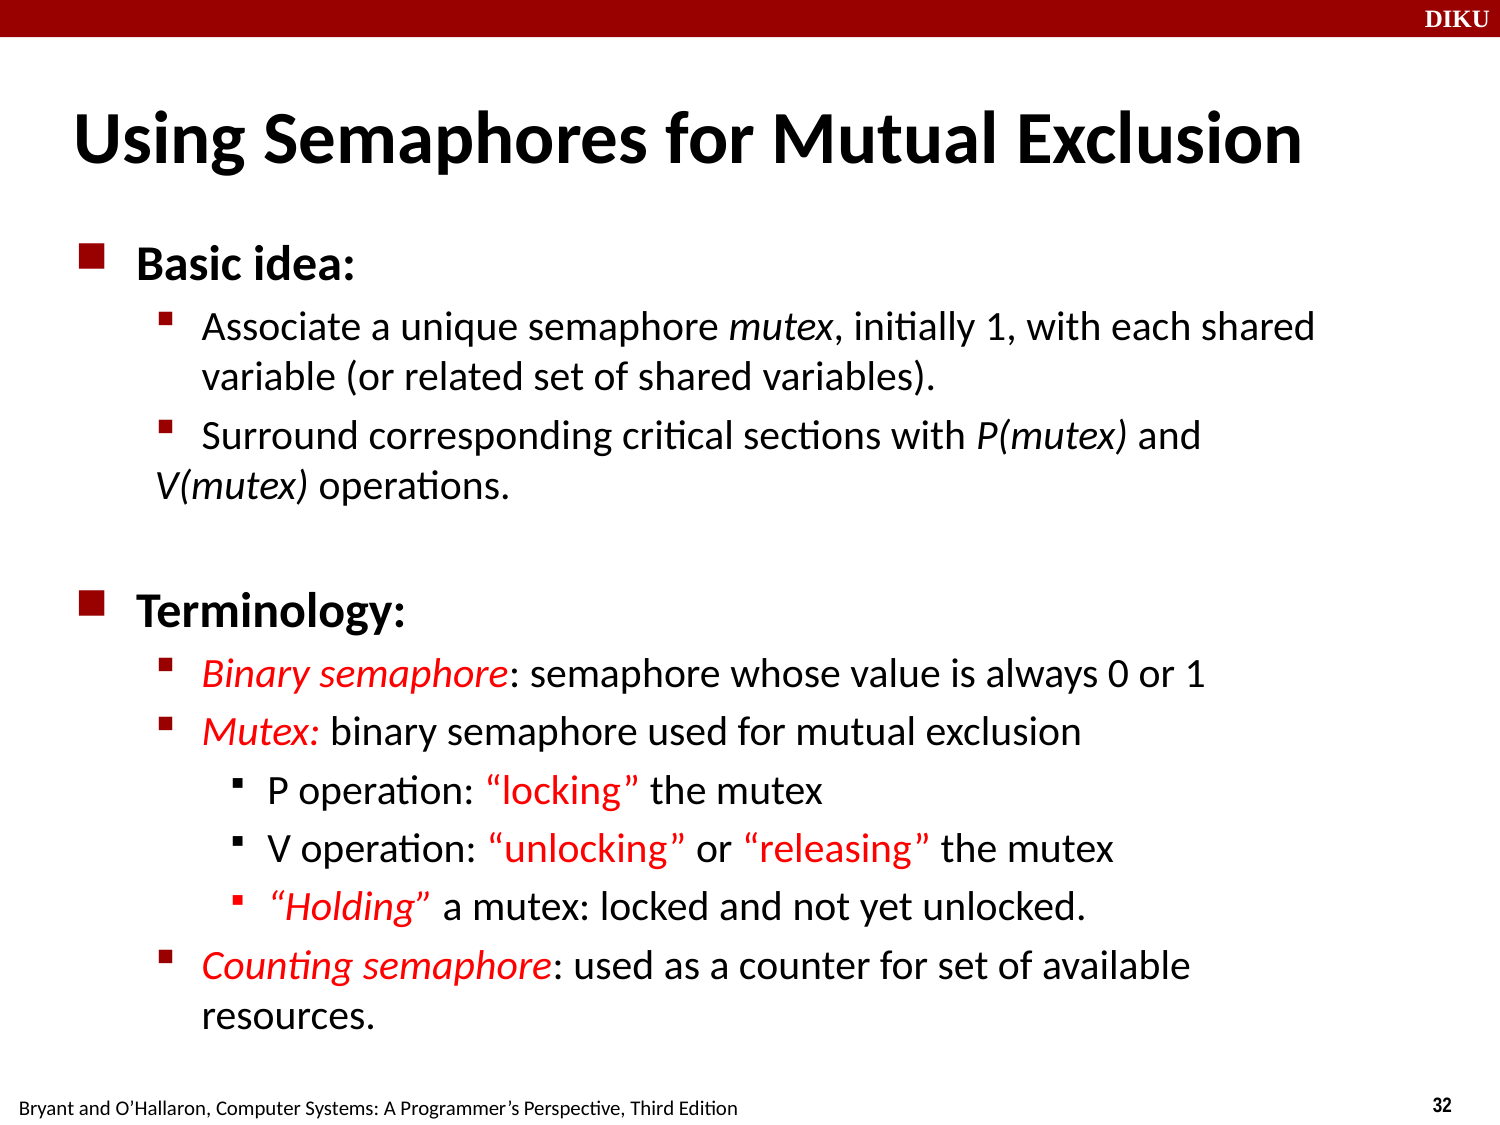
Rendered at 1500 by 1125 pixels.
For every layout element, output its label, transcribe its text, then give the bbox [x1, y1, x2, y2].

text_box Using Semaphores for Mutual Exclusion [58, 71, 1361, 197]
text_box Basic idea: Associate a unique semaphore mutex, initially 1, with each shared variable (or related set of shared variables). Surround corresponding critical sections with P(mutex) and V(mutex) operations. Terminology: Binary semaphore: semaphore whose value is always 0 or 1 Mutex: binary semaphore used for mutual exclusion P operation: “locking” the mutex V operation: “unlocking” or “releasing” the mutex “Holding” a mutex: locked and not yet unlocked. Counting semaphore: used as a counter for set of available resources. [65, 223, 1361, 1039]
